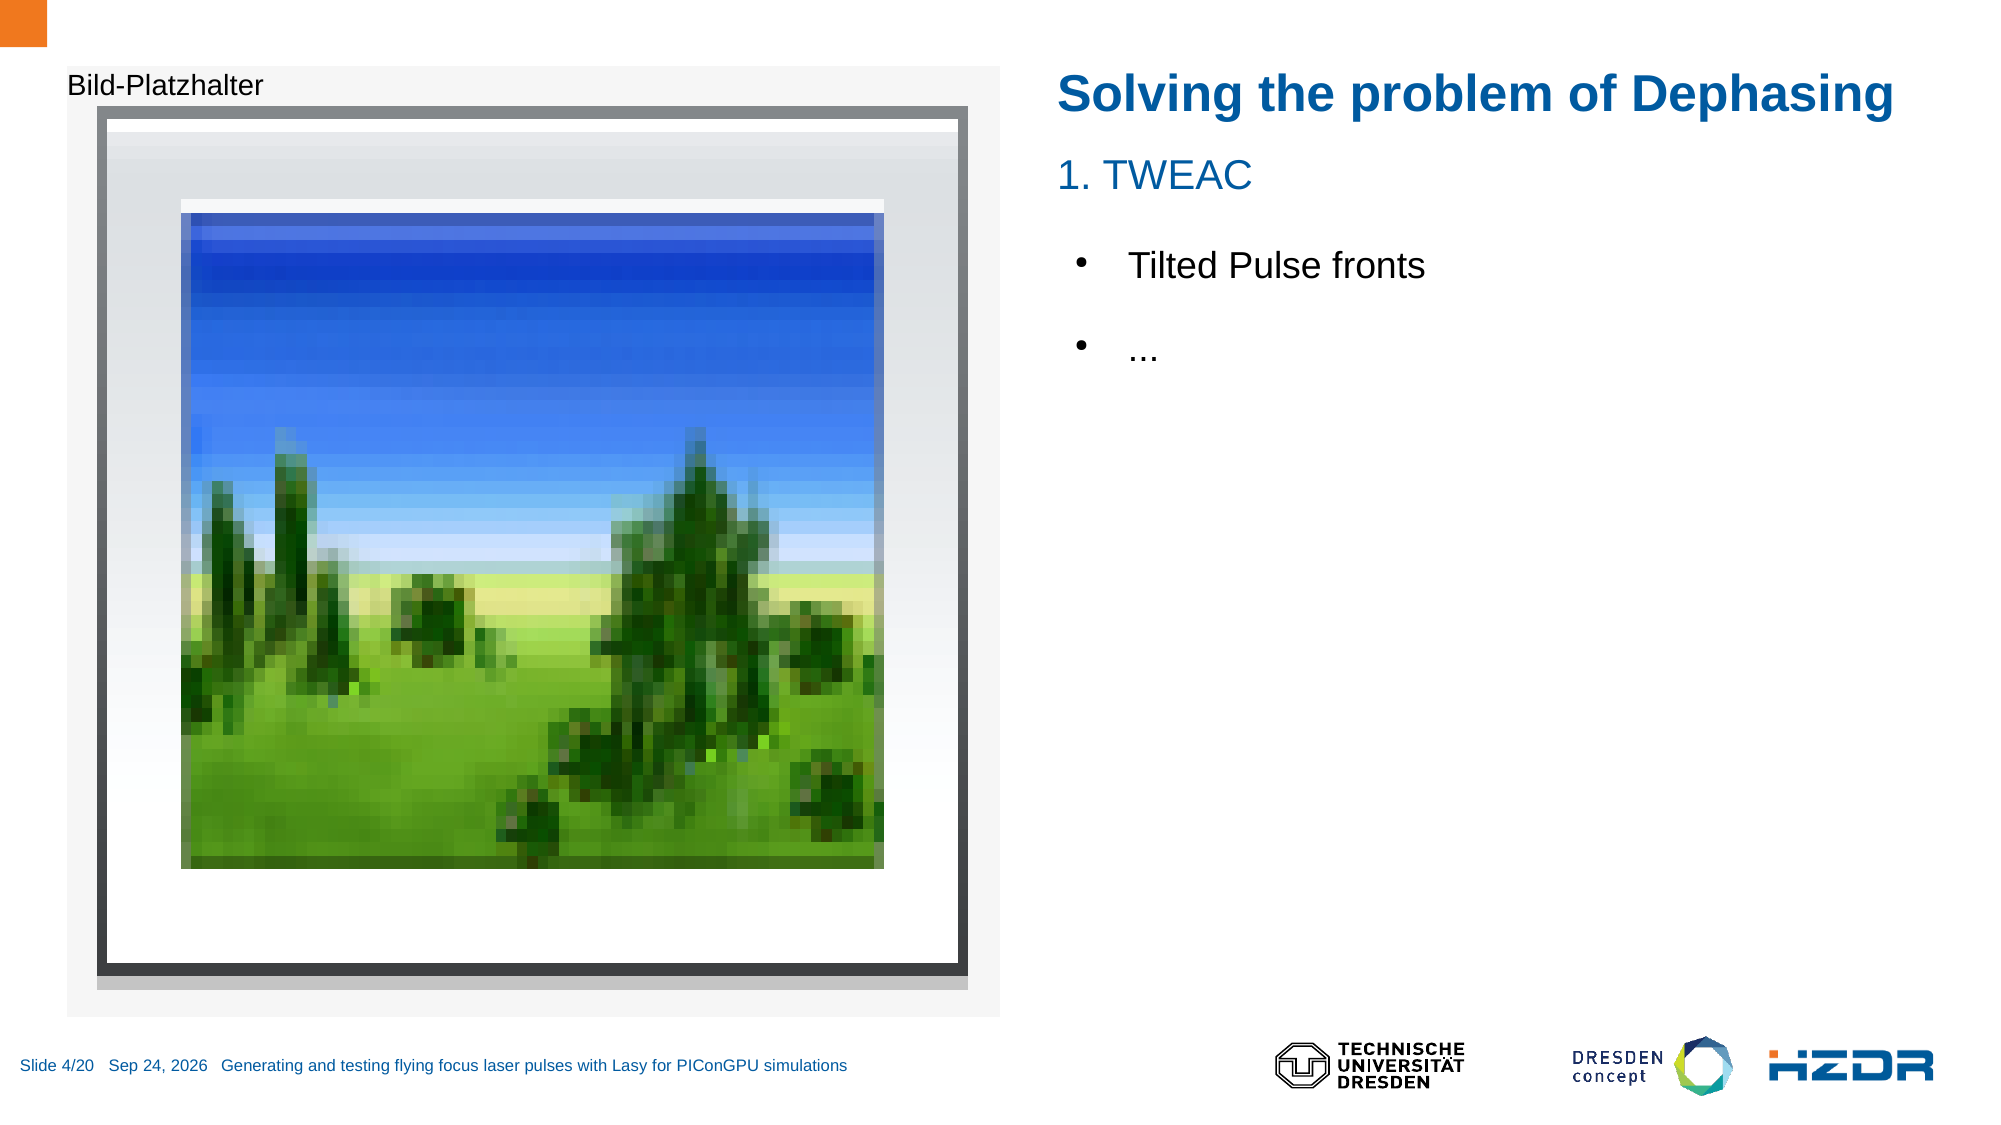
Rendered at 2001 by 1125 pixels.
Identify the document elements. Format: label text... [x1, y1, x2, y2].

footer Generating and testing flying focus laser pulses with Lasy for PIConGPU simulations [221, 1034, 965, 1095]
slide_number Jan 9, 2026 [107, 1034, 208, 1095]
picture [1275, 1042, 1465, 1089]
picture [1768, 1049, 1934, 1081]
list Tilted Pulse fronts ... [1057, 231, 1934, 1014]
picture [66, 66, 1000, 1017]
picture [1573, 1036, 1733, 1096]
title Solving the problem of Dephasing [1057, 66, 1934, 134]
subtitle 1. TWEAC [1057, 138, 1934, 190]
slide_number Slide <number>/20 [6, 1034, 95, 1095]
